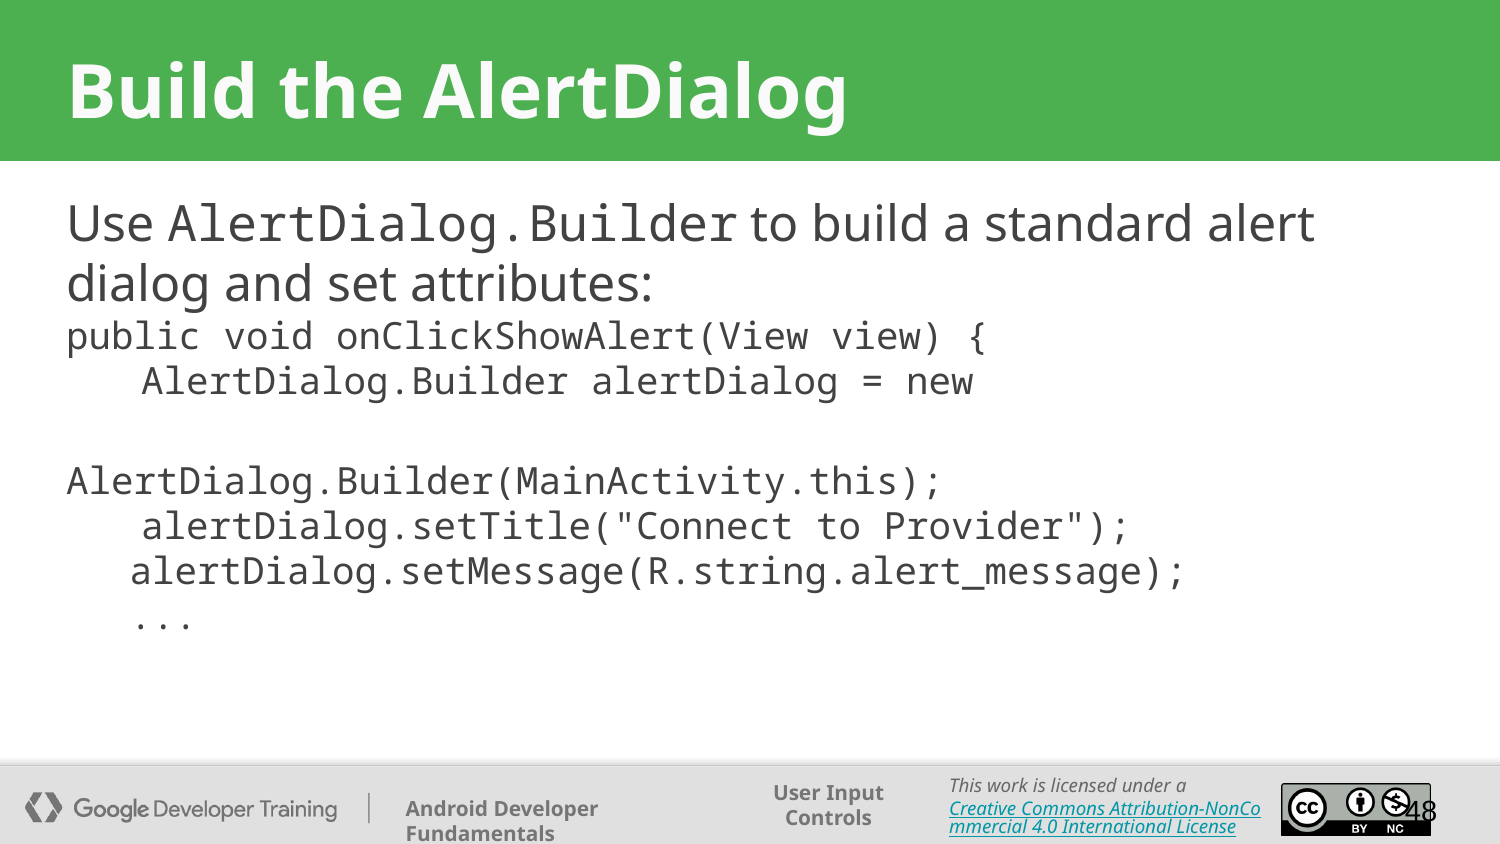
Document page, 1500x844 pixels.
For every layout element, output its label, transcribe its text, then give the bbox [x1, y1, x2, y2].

picture [0, 161, 1500, 844]
slide_number <number> [1389, 777, 1480, 842]
title Build the AlertDialog [51, 28, 1449, 122]
list Use AlertDialog.Builder to build a standard alert dialog and set attributes: public void onClickShowAlert(View view) { AlertDialog.Builder alertDialog = new AlertDialog.Builder(MainActivity.this); alertDialog.setTitle("Connect to Provider"); alertDialog.setMessage(R.string.alert_message); ... [51, 176, 1449, 764]
